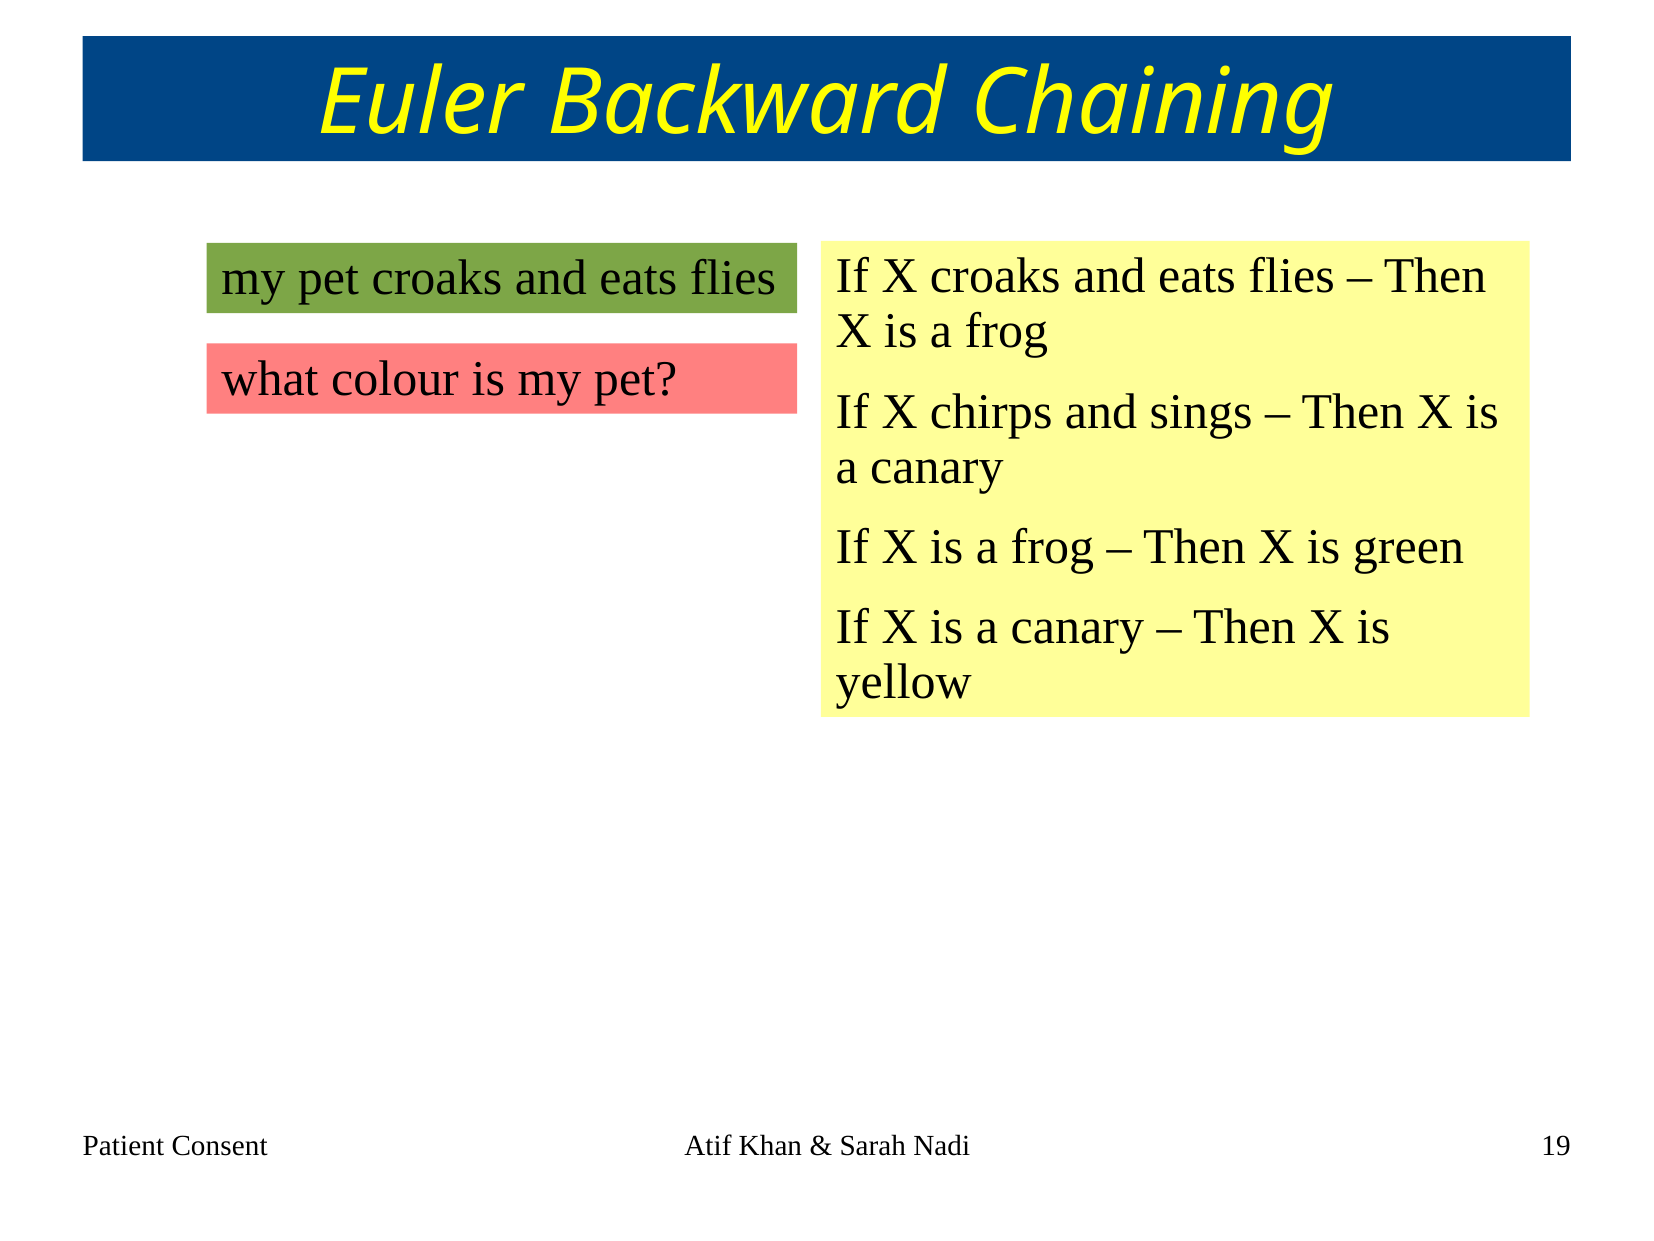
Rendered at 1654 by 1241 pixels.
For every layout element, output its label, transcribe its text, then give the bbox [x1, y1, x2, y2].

title Euler Backward Chaining [82, 37, 1571, 160]
text_box If X croaks and eats flies – Then X is a frog If X chirps and sings – Then X is a canary If X is a frog – Then X is green If X is a canary – Then X is yellow [820, 240, 1530, 717]
text_box what colour is my pet? [206, 343, 798, 414]
text_box my pet croaks and eats flies [206, 242, 798, 314]
